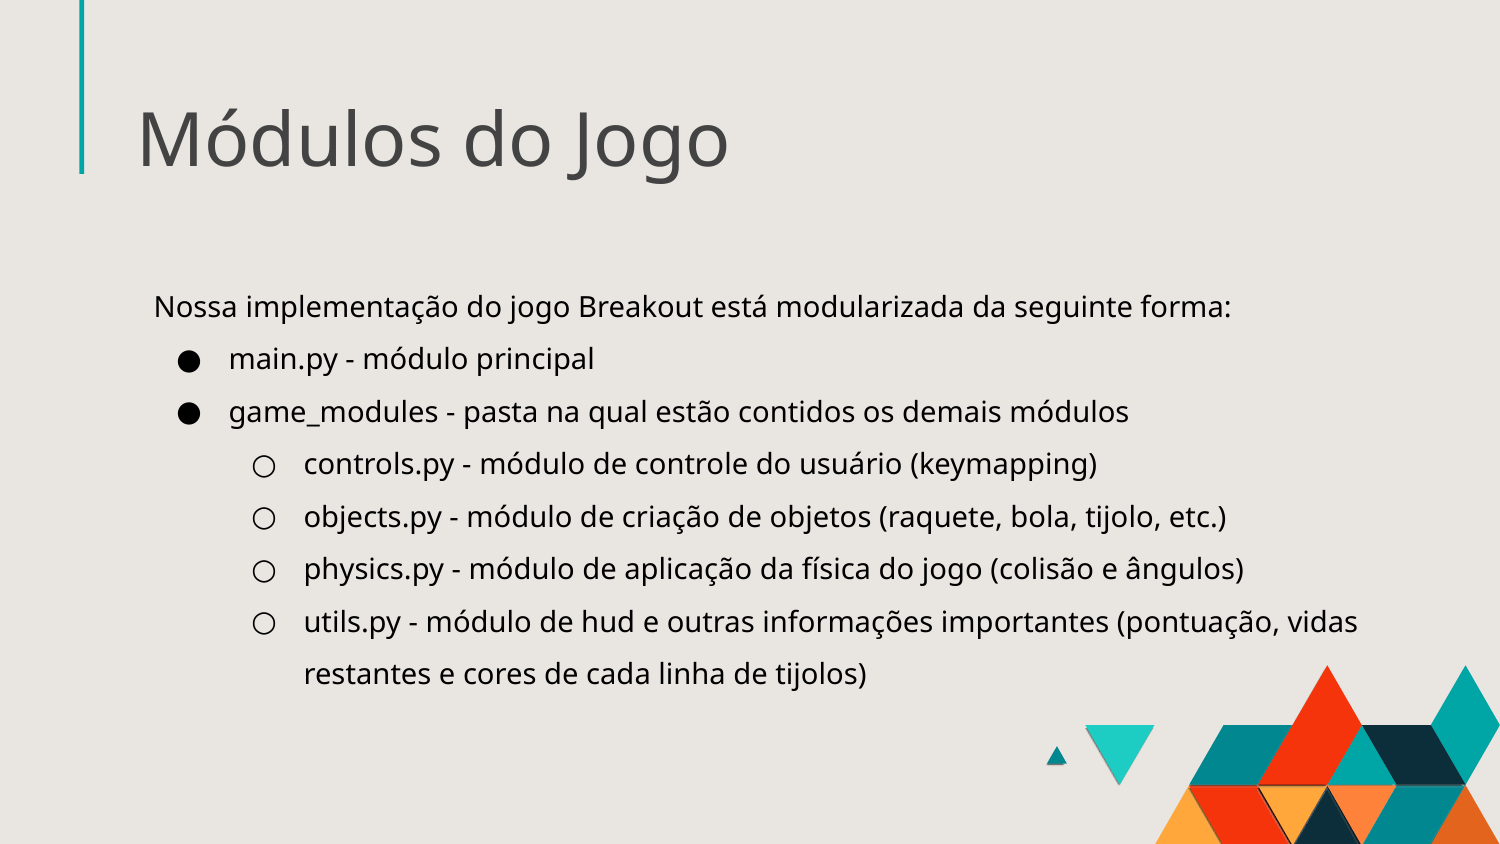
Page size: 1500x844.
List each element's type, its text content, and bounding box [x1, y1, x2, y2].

title Módulos do Jogo [121, 101, 1450, 197]
text_box Nossa implementação do jogo Breakout está modularizada da seguinte forma: main.py - módulo principal game_modules - pasta na qual estão contidos os demais módulos controls.py - módulo de controle do usuário (keymapping) objects.py - módulo de criação de objetos (raquete, bola, tijolo, etc.) physics.py - módulo de aplicação da física do jogo (colisão e ângulos) utils.py - módulo de hud e outras informações importantes (pontuação, vidas restantes e cores de cada linha de tijolos) [138, 255, 1433, 699]
